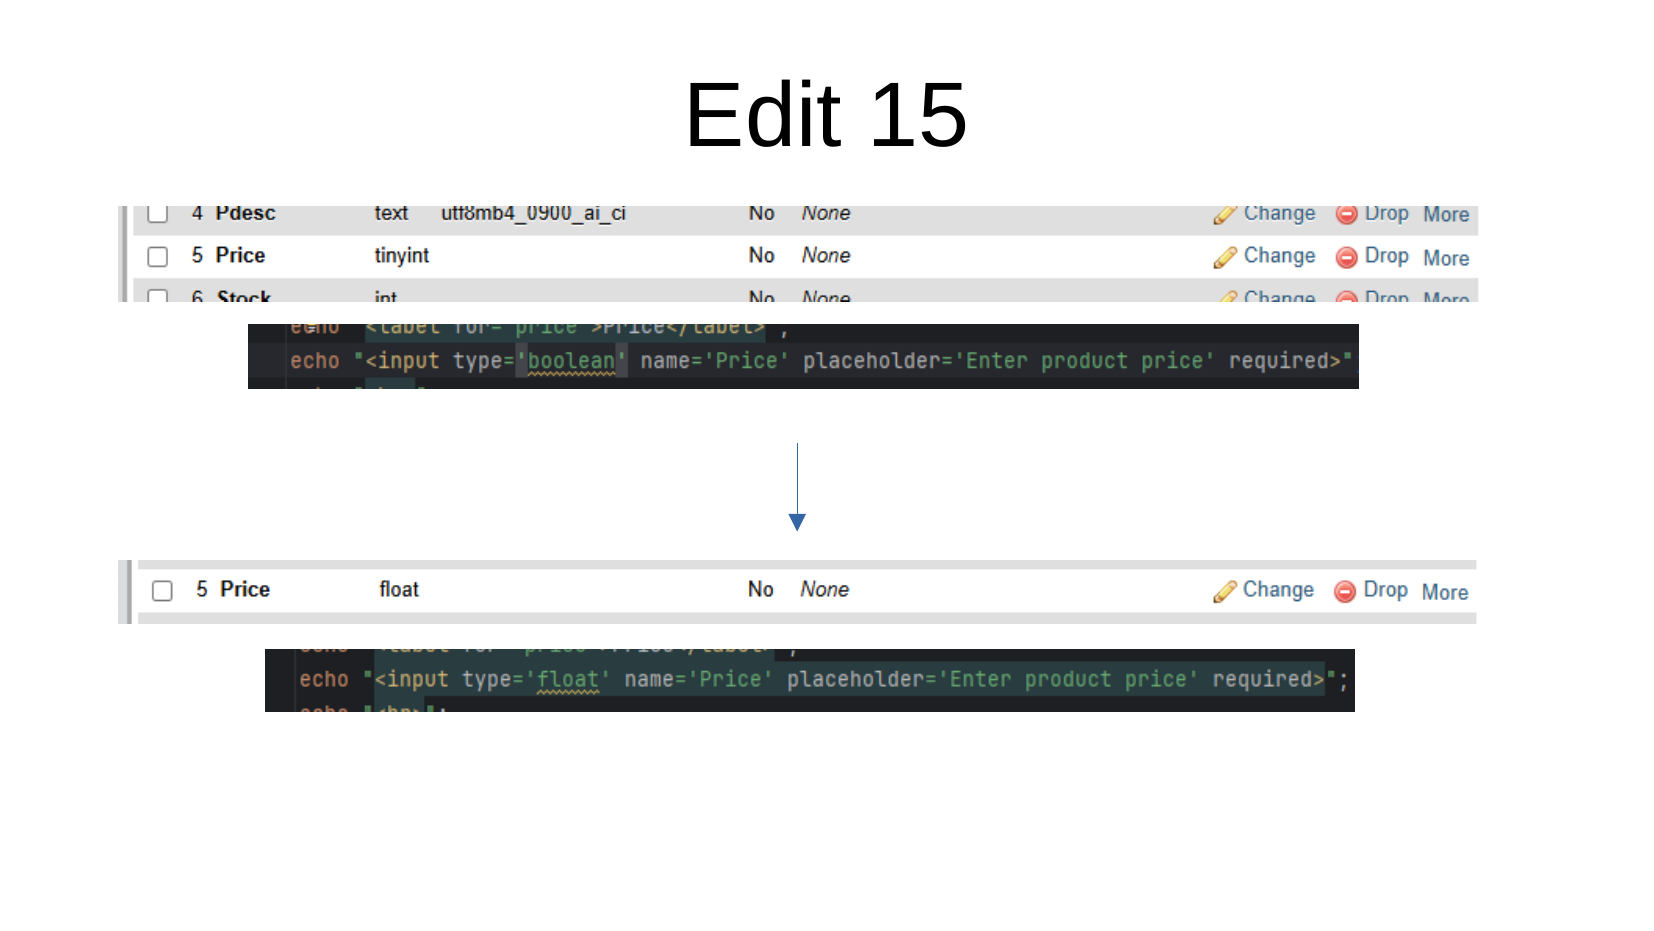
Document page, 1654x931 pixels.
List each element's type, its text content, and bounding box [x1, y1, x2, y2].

picture [118, 560, 1522, 624]
picture [118, 206, 1516, 302]
title Edit 15 [82, 37, 1571, 193]
picture [248, 324, 1359, 389]
picture [265, 649, 1355, 713]
